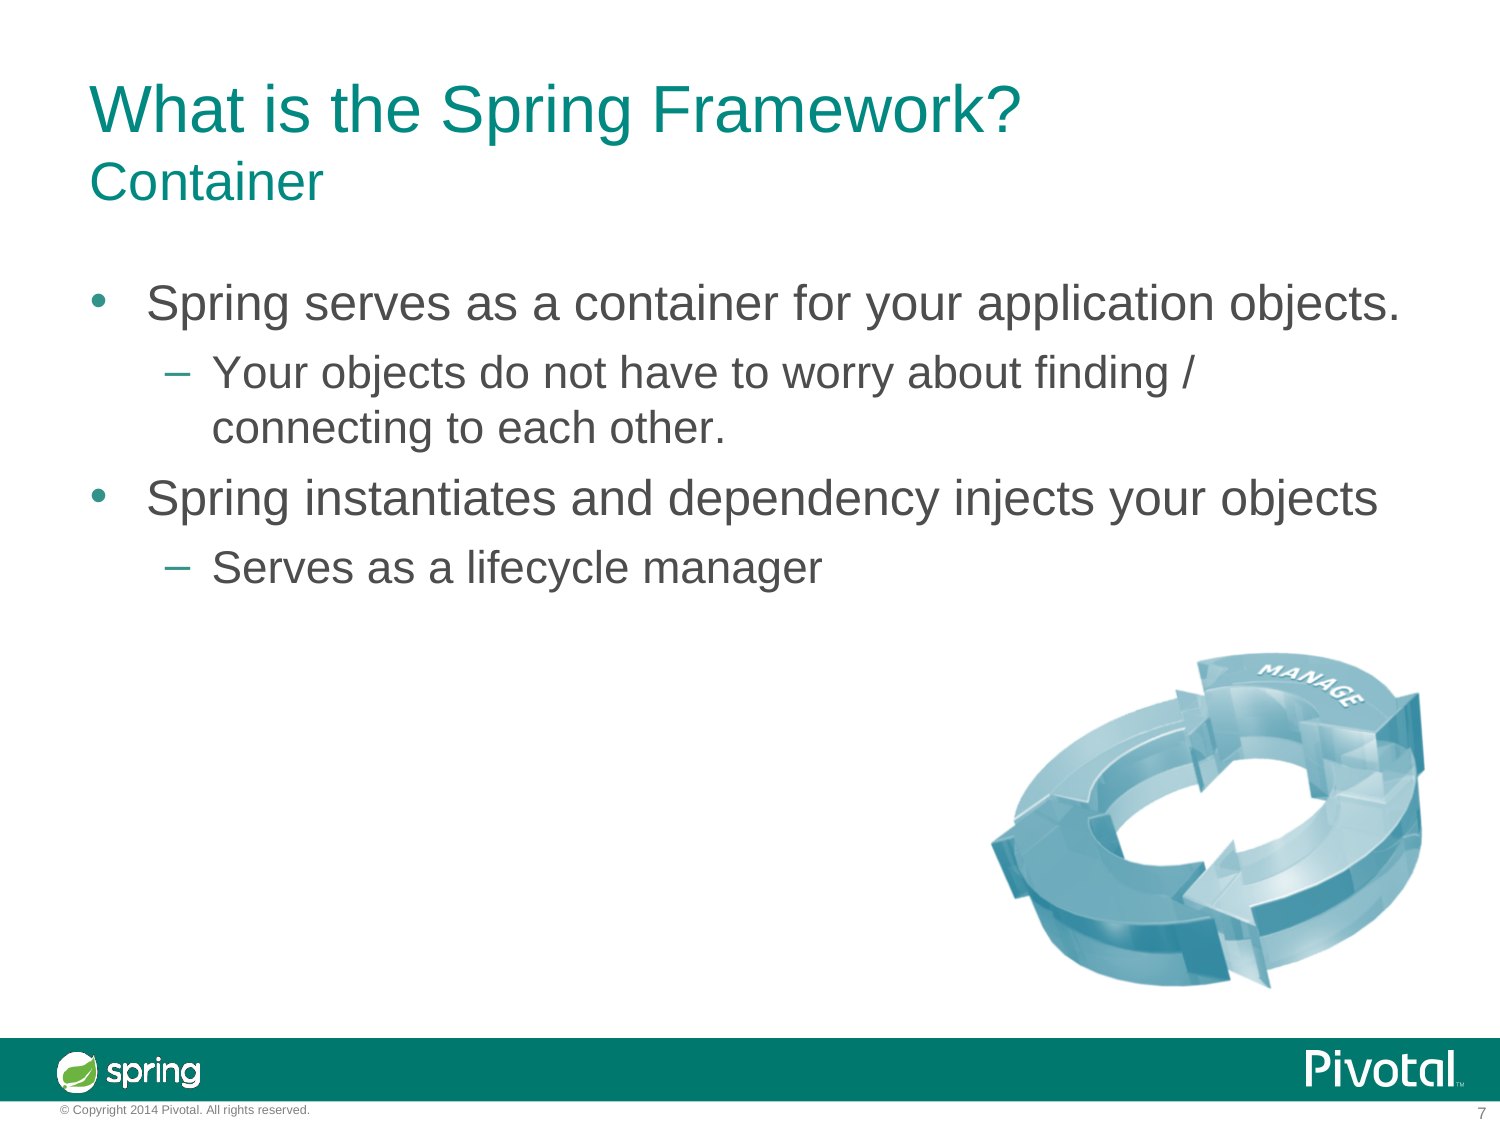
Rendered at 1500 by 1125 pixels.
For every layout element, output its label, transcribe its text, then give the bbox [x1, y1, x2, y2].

title What is the Spring Framework? Container [75, 45, 1426, 233]
picture [1306, 1050, 1464, 1087]
picture [32, 1041, 210, 1103]
picture [990, 652, 1426, 991]
list Spring serves as a container for your application objects. Your objects do not have to worry about finding / connecting to each other. Spring instantiates and dependency injects your objects Serves as a lifecycle manager [75, 262, 1426, 601]
